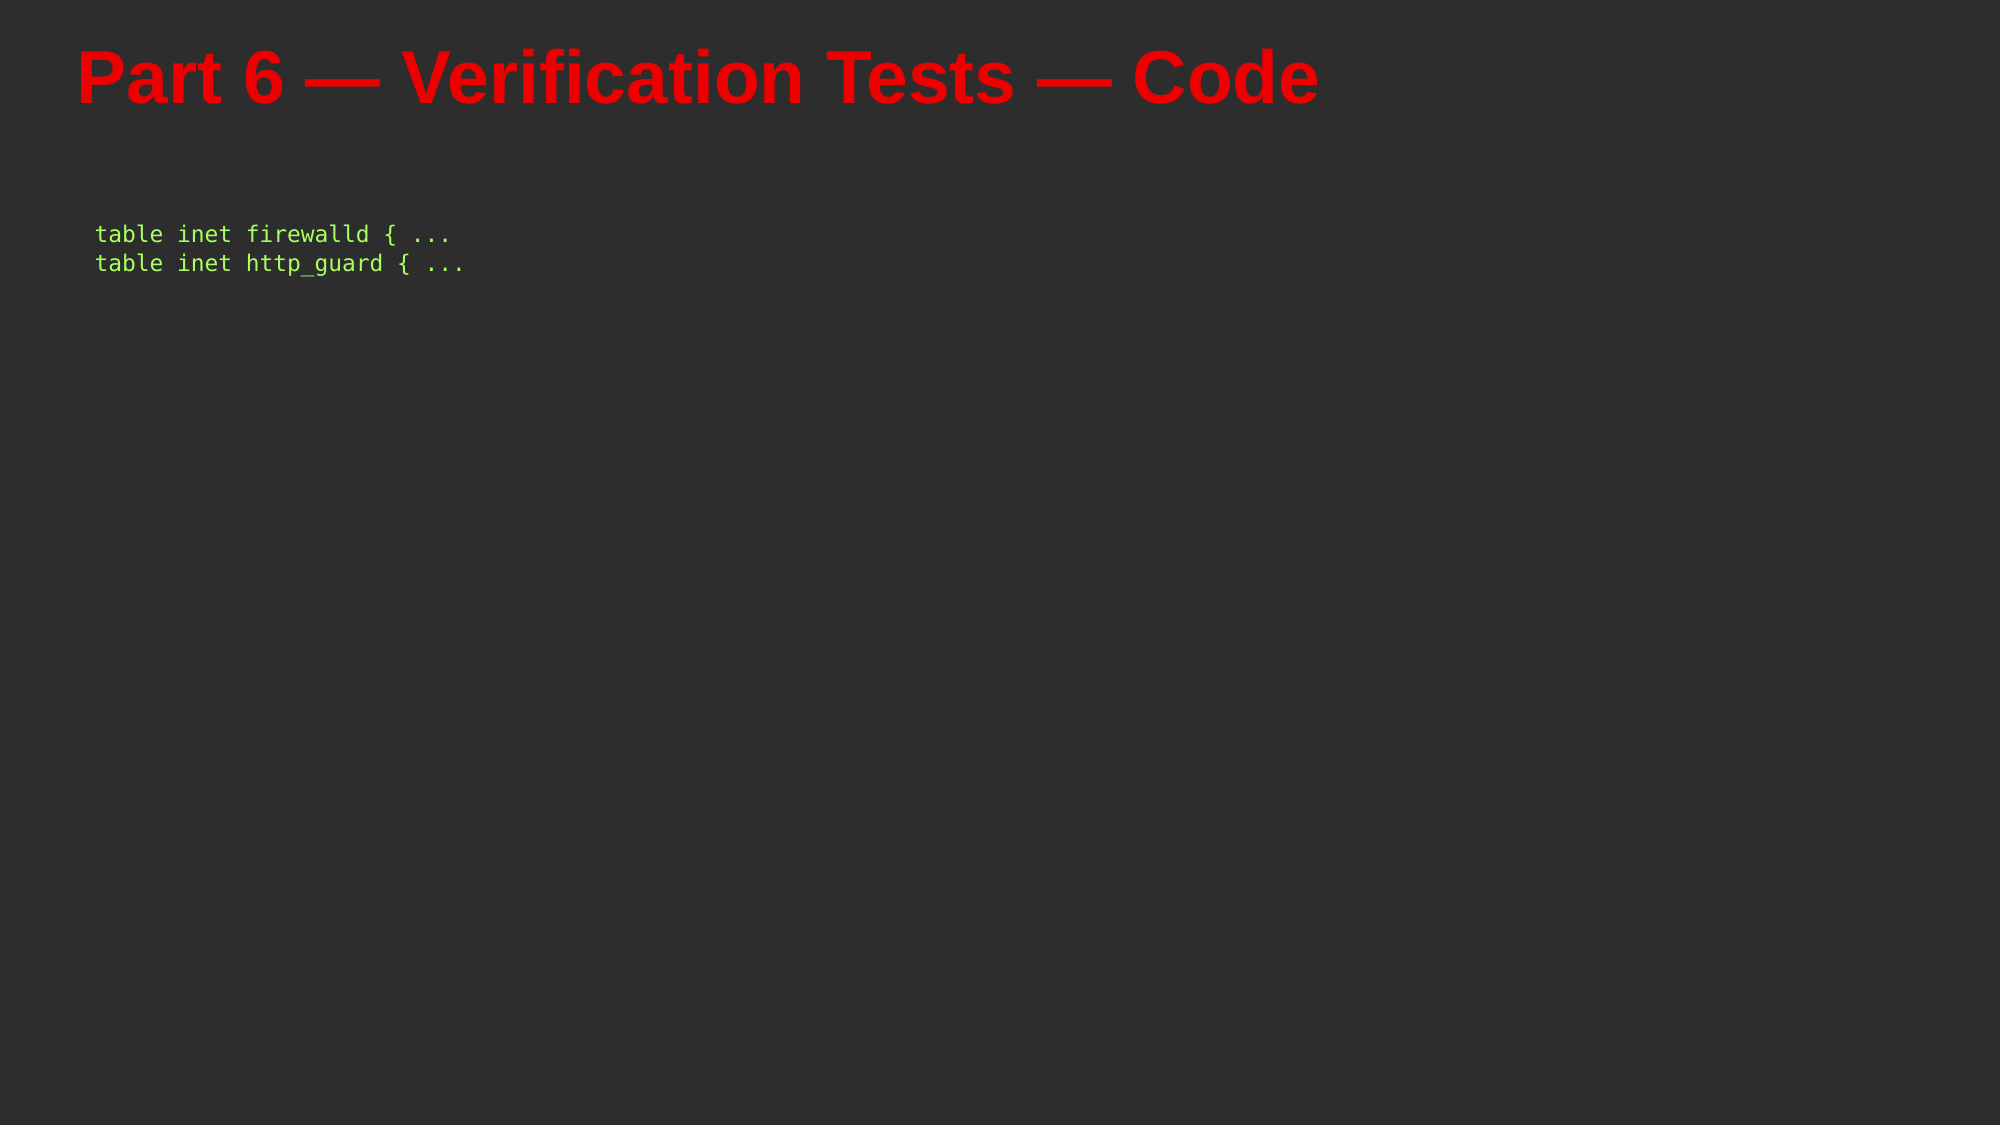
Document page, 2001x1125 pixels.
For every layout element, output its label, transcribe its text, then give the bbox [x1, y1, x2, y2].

text_box Part 6 — Verification Tests — Code [59, 23, 1942, 178]
text_box table inet firewalld { ... table inet http_guard { ... [59, 194, 1942, 1093]
